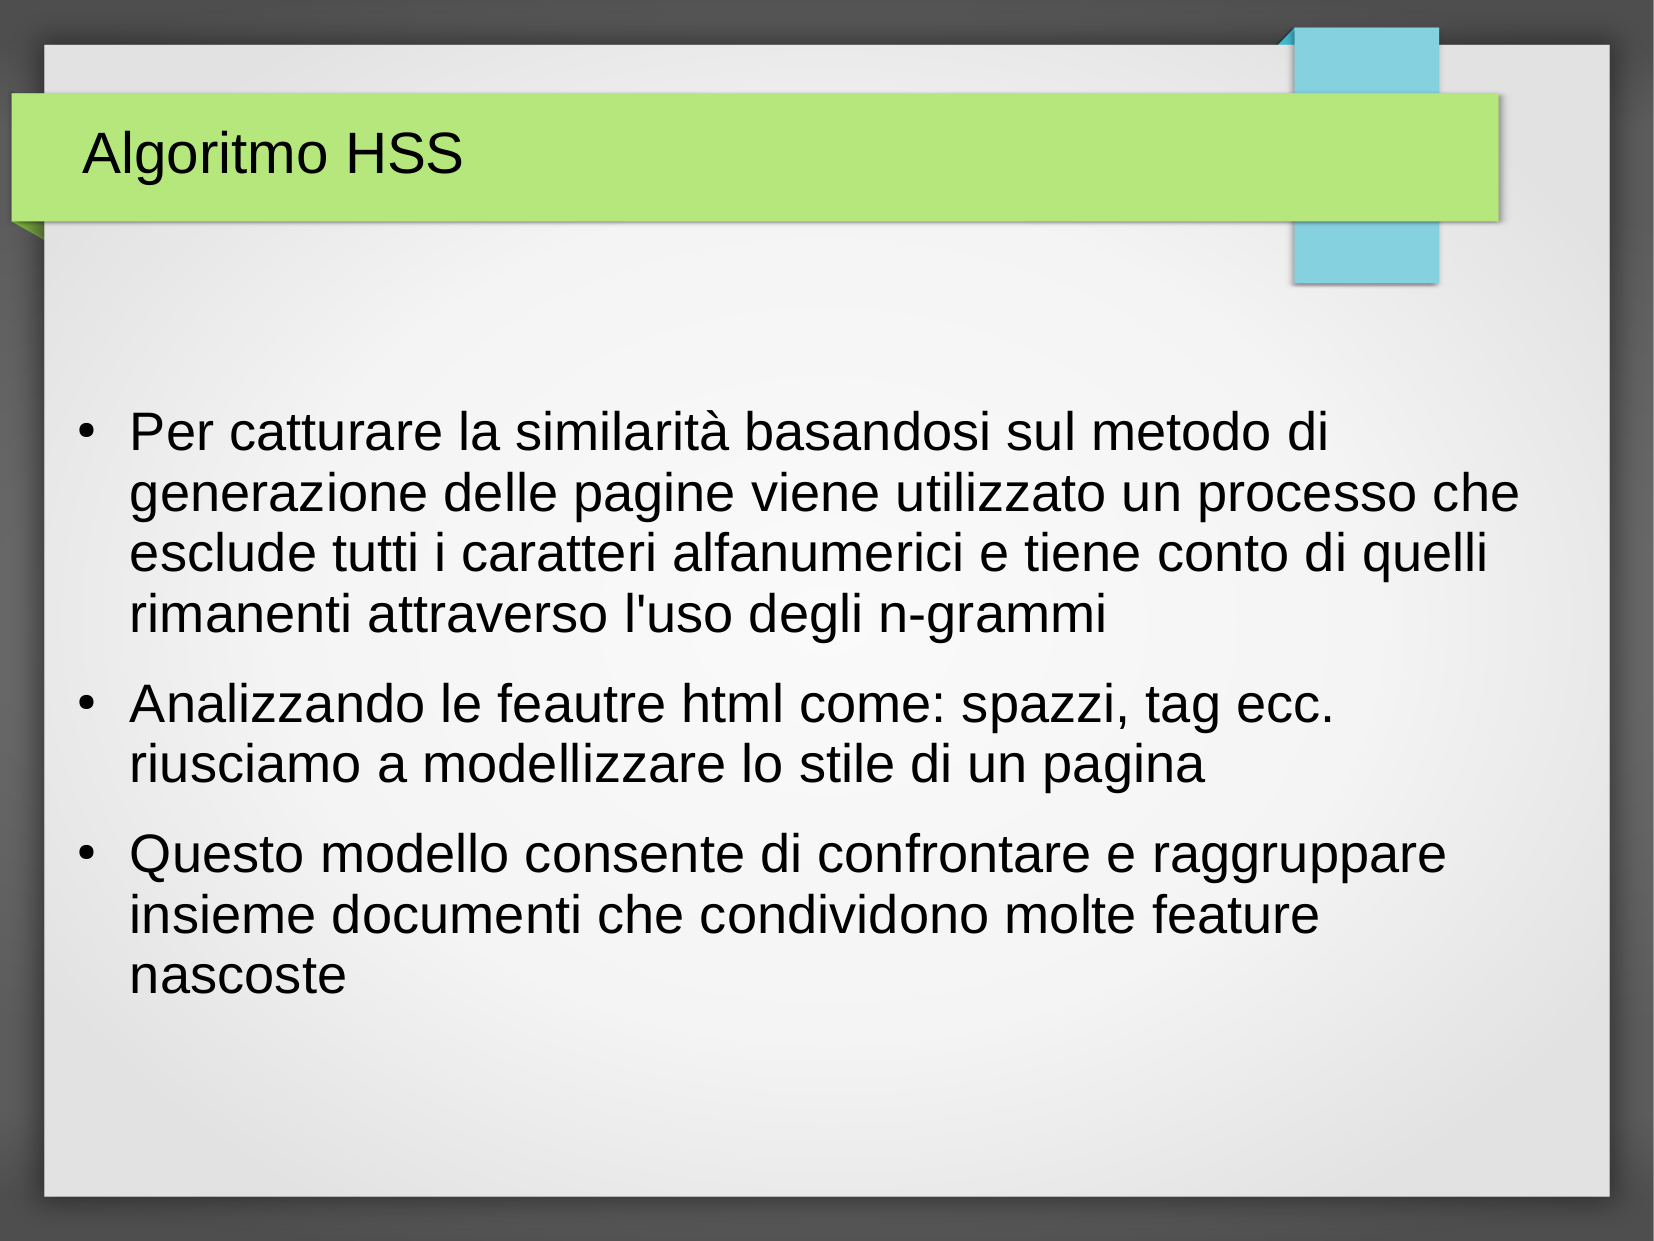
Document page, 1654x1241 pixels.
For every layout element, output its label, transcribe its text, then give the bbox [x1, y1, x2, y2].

list Per catturare la similarità basandosi sul metodo di generazione delle pagine viene utilizzato un processo che esclude tutti i caratteri alfanumerici e tiene conto di quelli rimanenti attraverso l'uso degli n-grammi Analizzando le feautre html come: spazzi, tag ecc. riusciamo a modellizzare lo stile di un pagina Questo modello consente di confrontare e raggruppare insieme documenti che condividono molte feature nascoste [59, 401, 1536, 1052]
picture [0, 0, 1654, 1241]
title Algoritmo HSS [82, 94, 1477, 213]
